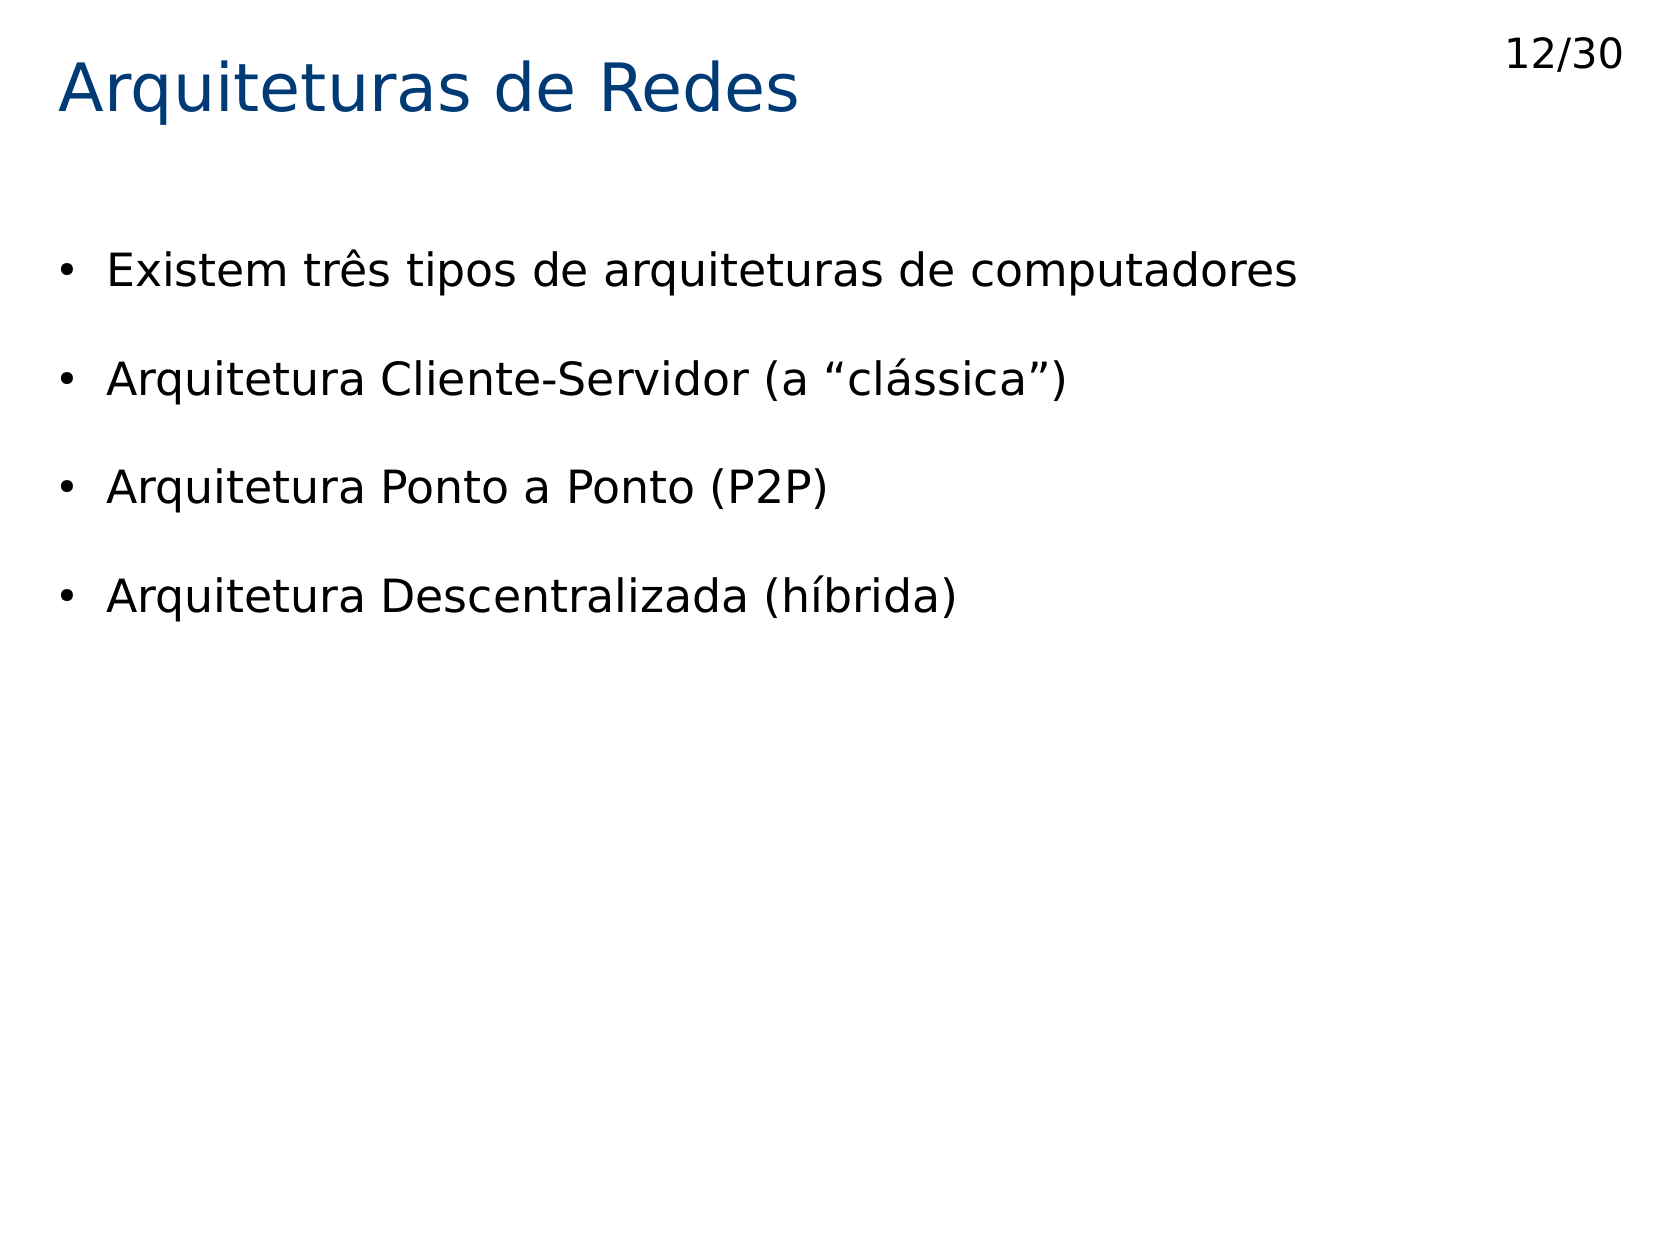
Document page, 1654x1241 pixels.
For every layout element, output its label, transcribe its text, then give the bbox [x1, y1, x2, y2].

title Arquiteturas de Redes [59, 29, 1506, 148]
list Existem três tipos de arquiteturas de computadores Arquitetura Cliente-Servidor (a “clássica”) Arquitetura Ponto a Ponto (P2P) Arquitetura Descentralizada (híbrida) [59, 236, 1595, 1211]
